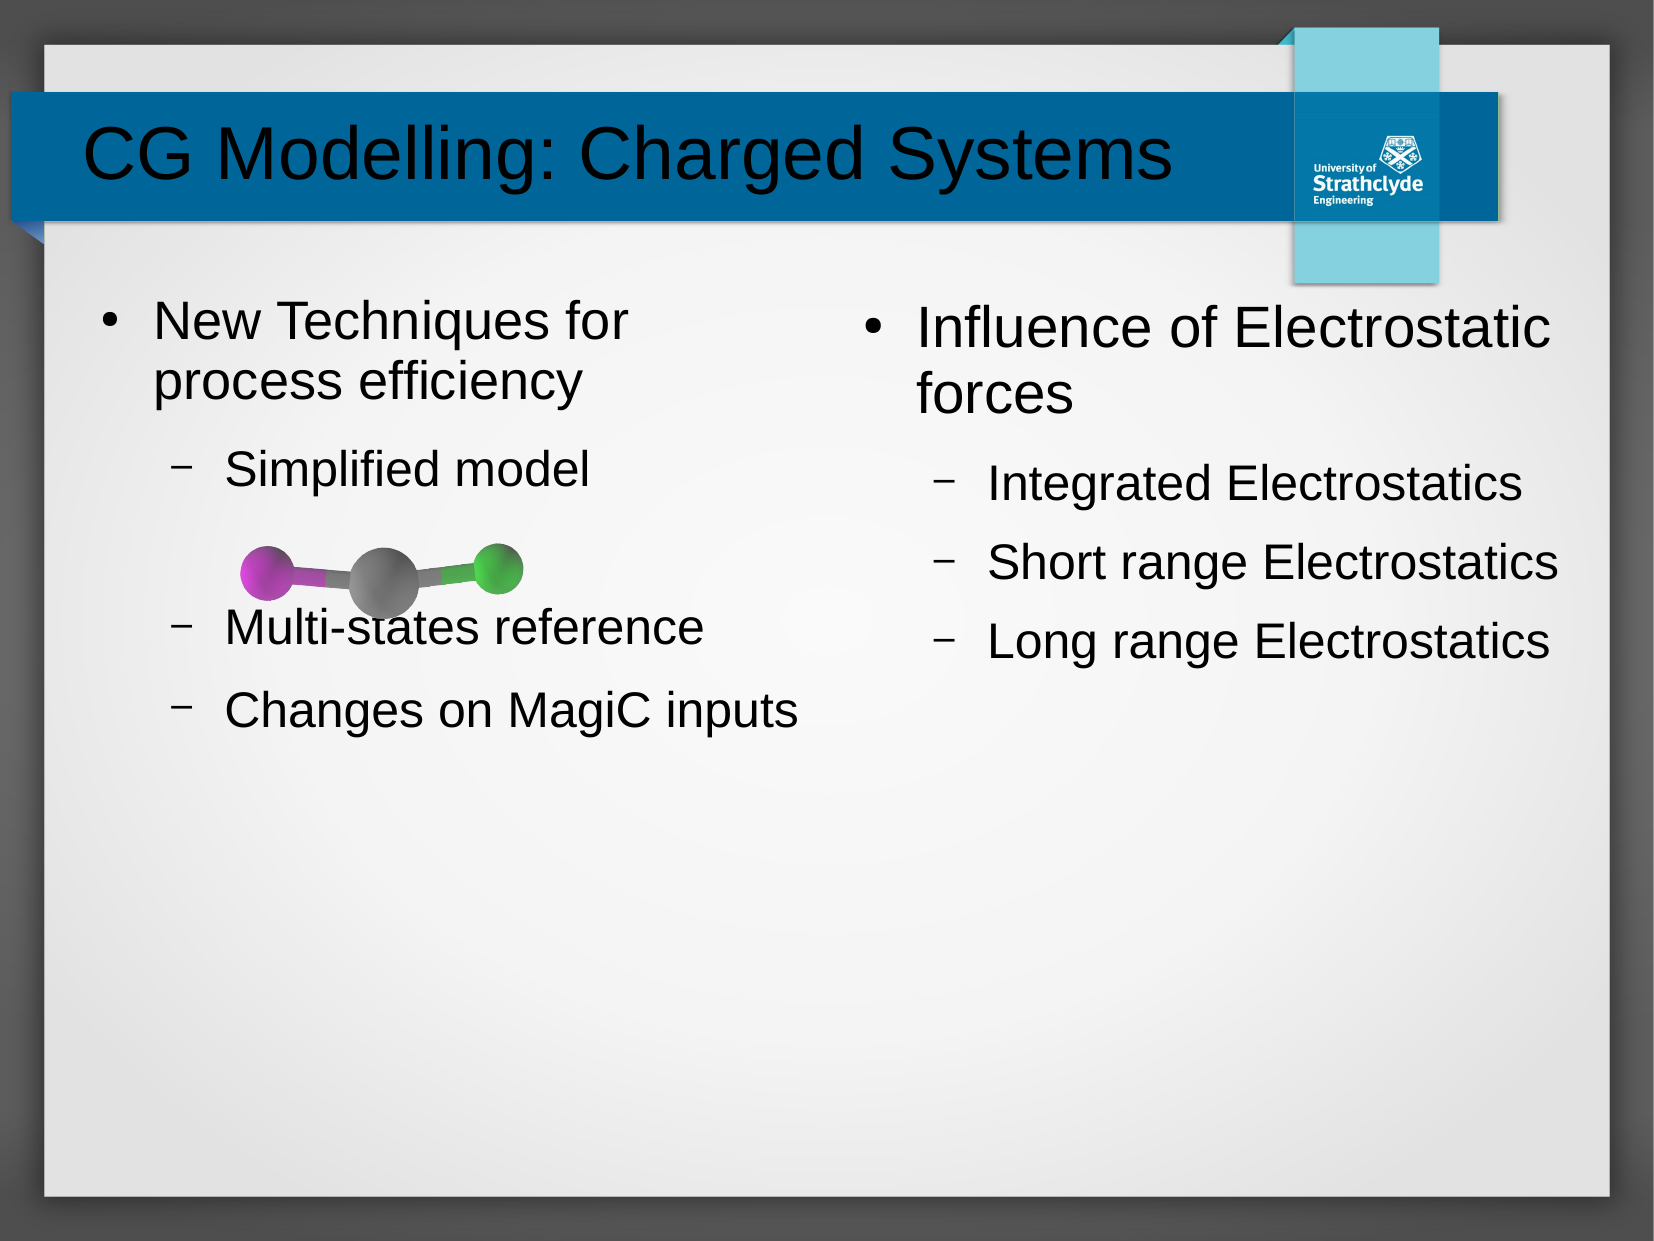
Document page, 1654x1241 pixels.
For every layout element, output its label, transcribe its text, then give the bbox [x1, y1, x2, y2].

picture [0, 0, 1654, 1241]
title CG Modelling: Charged Systems [82, 94, 1264, 213]
list Influence of Electrostatic forces Integrated Electrostatics Short range Electrostatics Long range Electrostatics [845, 295, 1572, 1015]
list New Techniques for process efficiency Simplified model Multi-states reference Changes on MagiC inputs [82, 290, 809, 1010]
